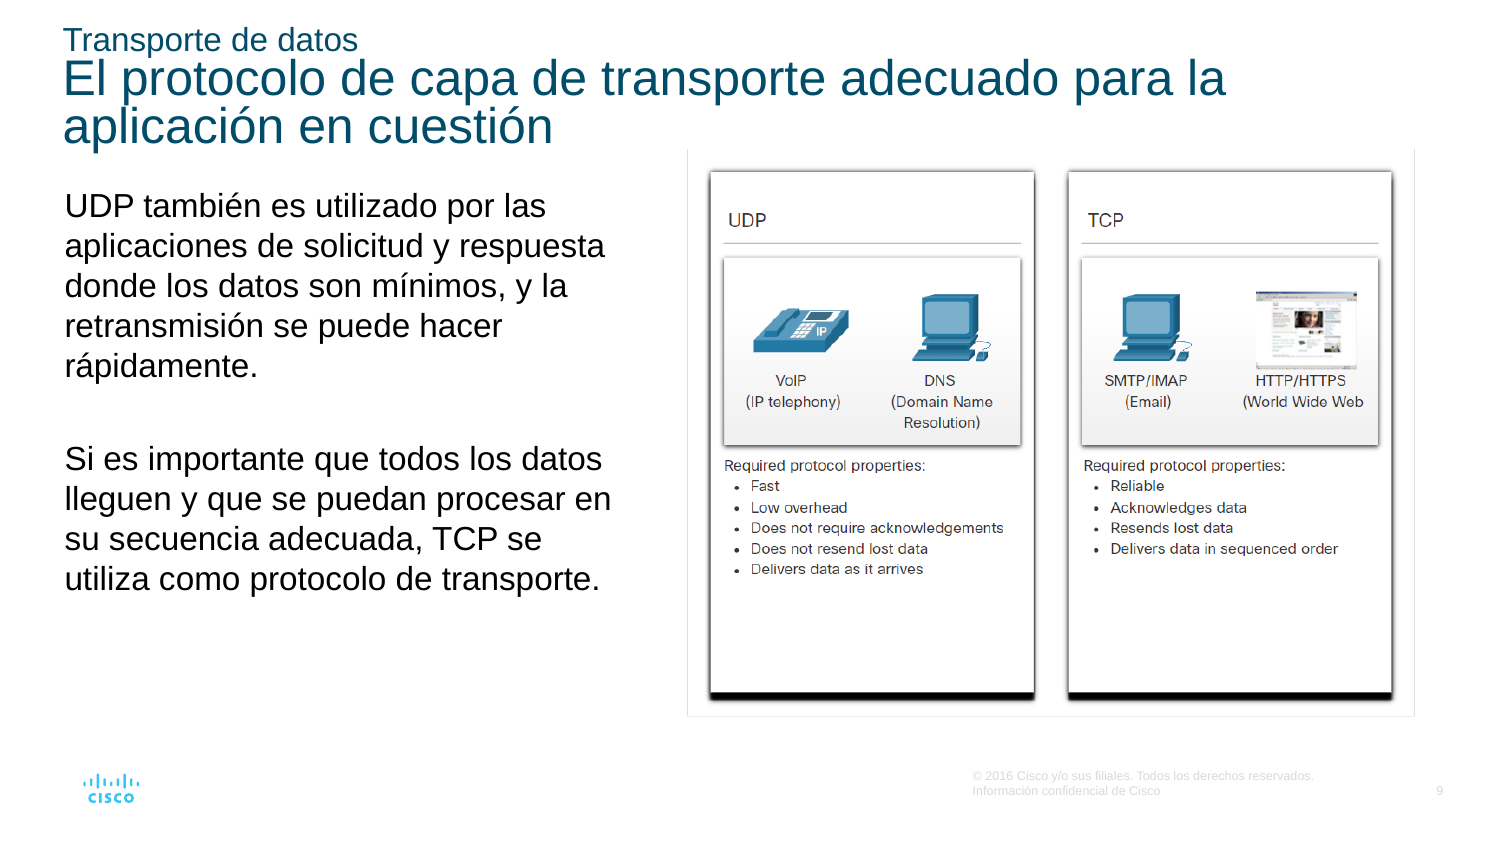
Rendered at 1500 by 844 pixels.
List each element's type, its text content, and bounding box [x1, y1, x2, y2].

picture [687, 149, 1417, 717]
title Transporte de datos El protocolo de capa de transporte adecuado para la aplicación en cuestión [47, 29, 1417, 150]
list UDP también es utilizado por las aplicaciones de solicitud y respuesta donde los datos son mínimos, y la retransmisión se puede hacer rápidamente. Si es importante que todos los datos lleguen y que se puedan procesar en su secuencia adecuada, TCP se utiliza como protocolo de transporte. [49, 176, 643, 744]
